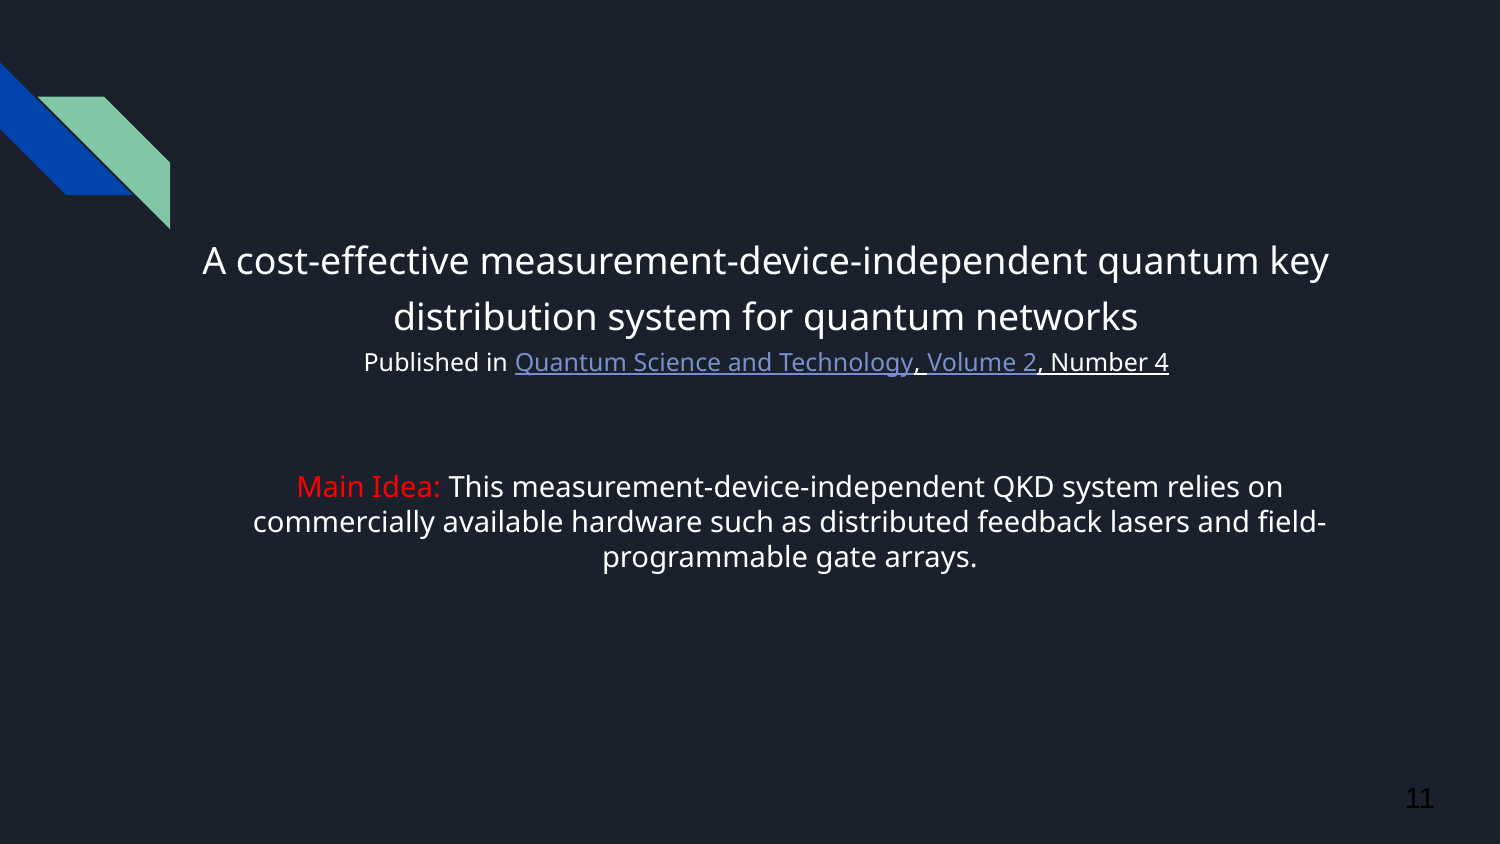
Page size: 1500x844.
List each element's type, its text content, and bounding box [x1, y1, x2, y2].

slide_number <number> [1389, 764, 1480, 830]
list Main Idea: This measurement-device-independent QKD system relies on commercially available hardware such as distributed feedback lasers and field-programmable gate arrays. [212, 452, 1368, 600]
title A cost-effective measurement-device-independent quantum key distribution system for quantum networks Published in Quantum Science and Technology, Volume 2, Number 4 [176, 210, 1405, 413]
